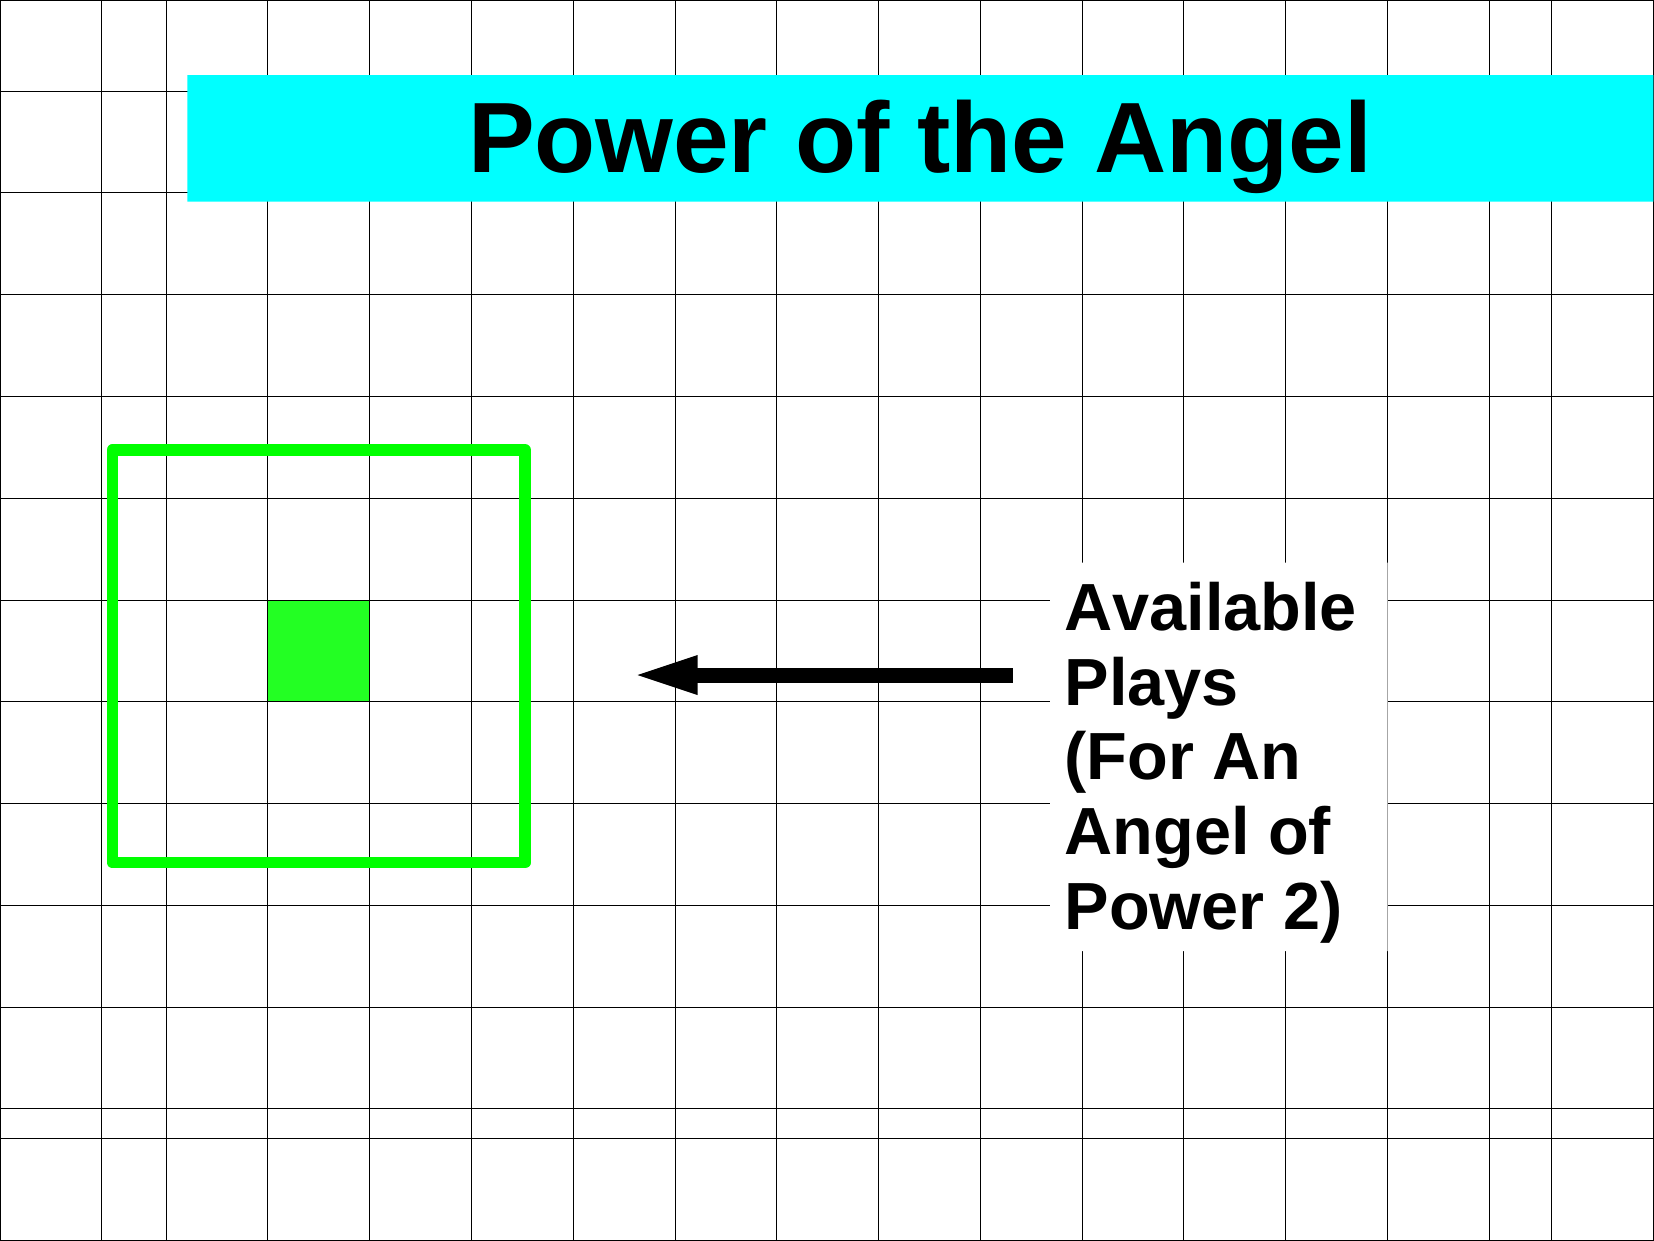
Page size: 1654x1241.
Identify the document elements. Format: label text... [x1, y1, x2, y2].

text_box [0, 0, 1654, 1241]
text_box Available Plays (For An Angel of Power 2) [1050, 562, 1388, 952]
text_box Power of the Angel [187, 75, 1654, 202]
